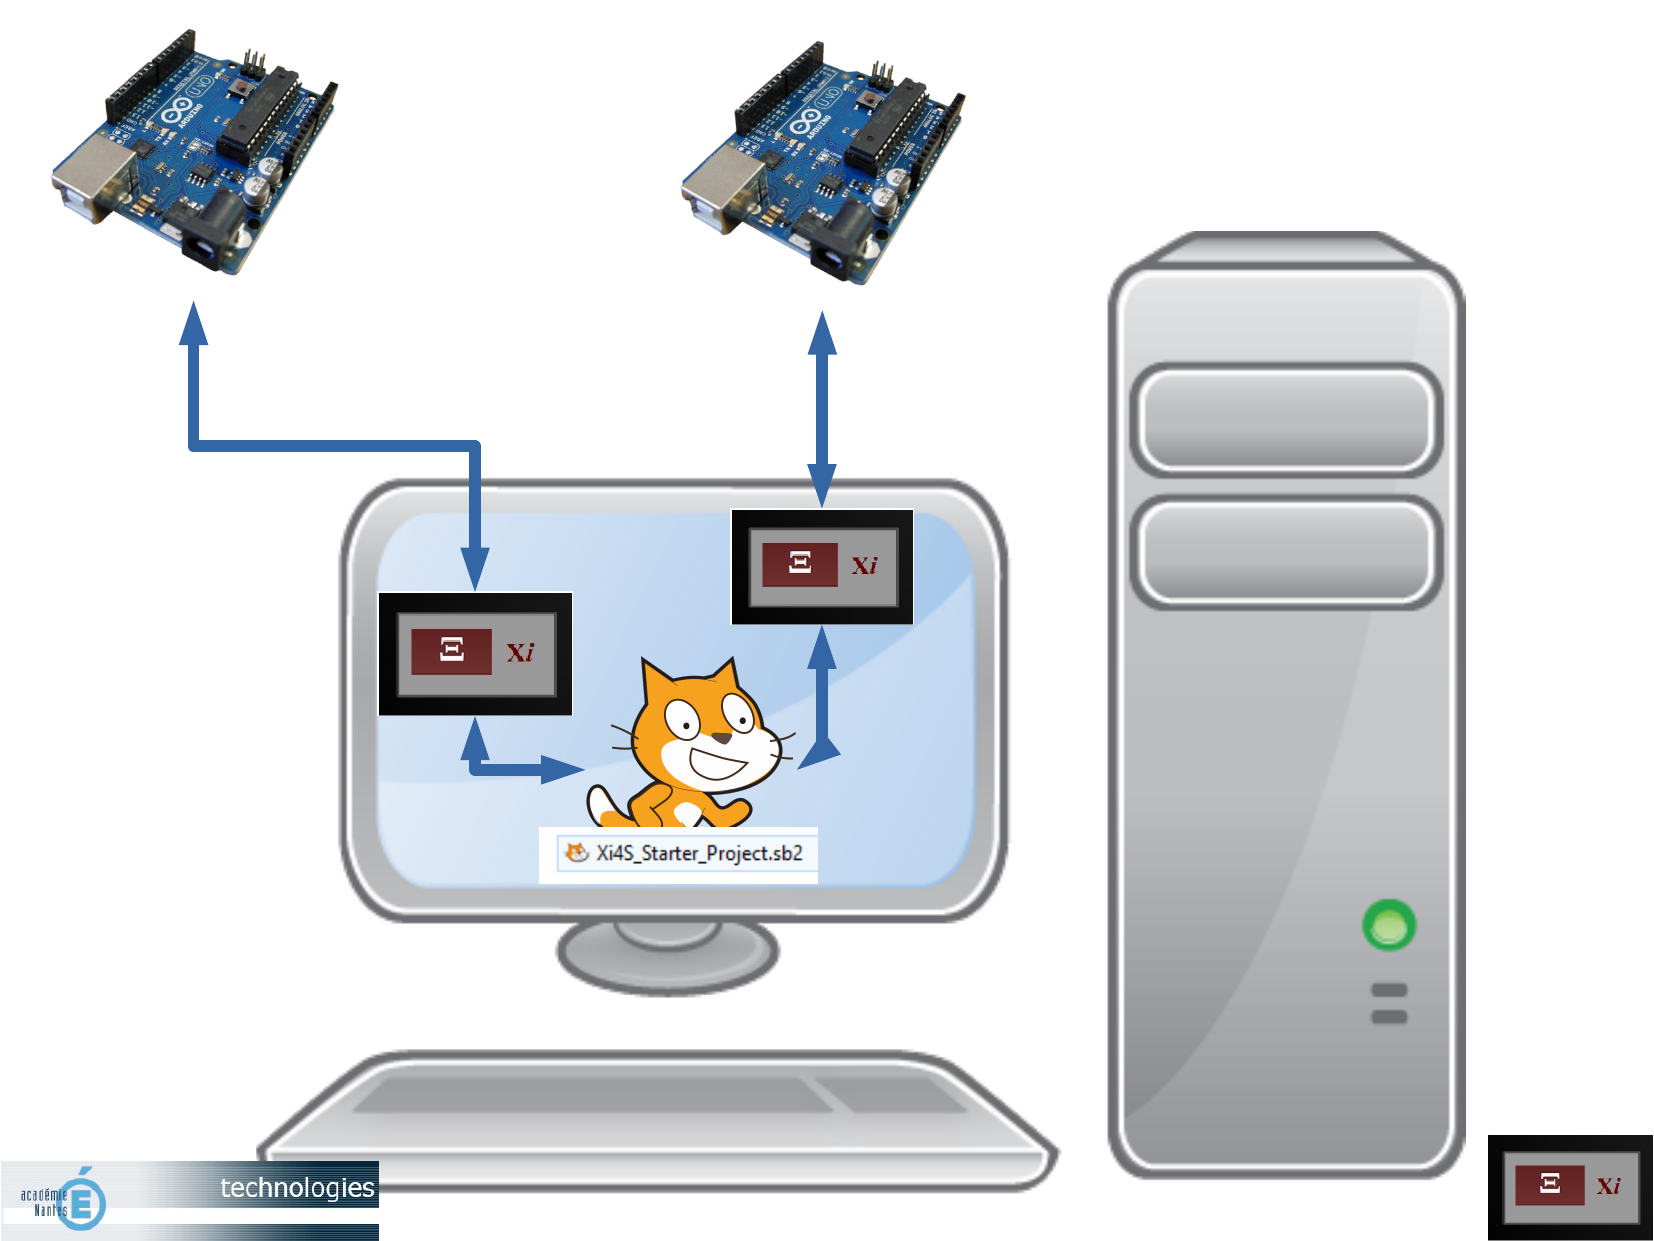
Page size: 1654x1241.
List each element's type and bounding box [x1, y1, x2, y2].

picture [1, 5, 1466, 1241]
picture [1486, 1133, 1654, 1241]
